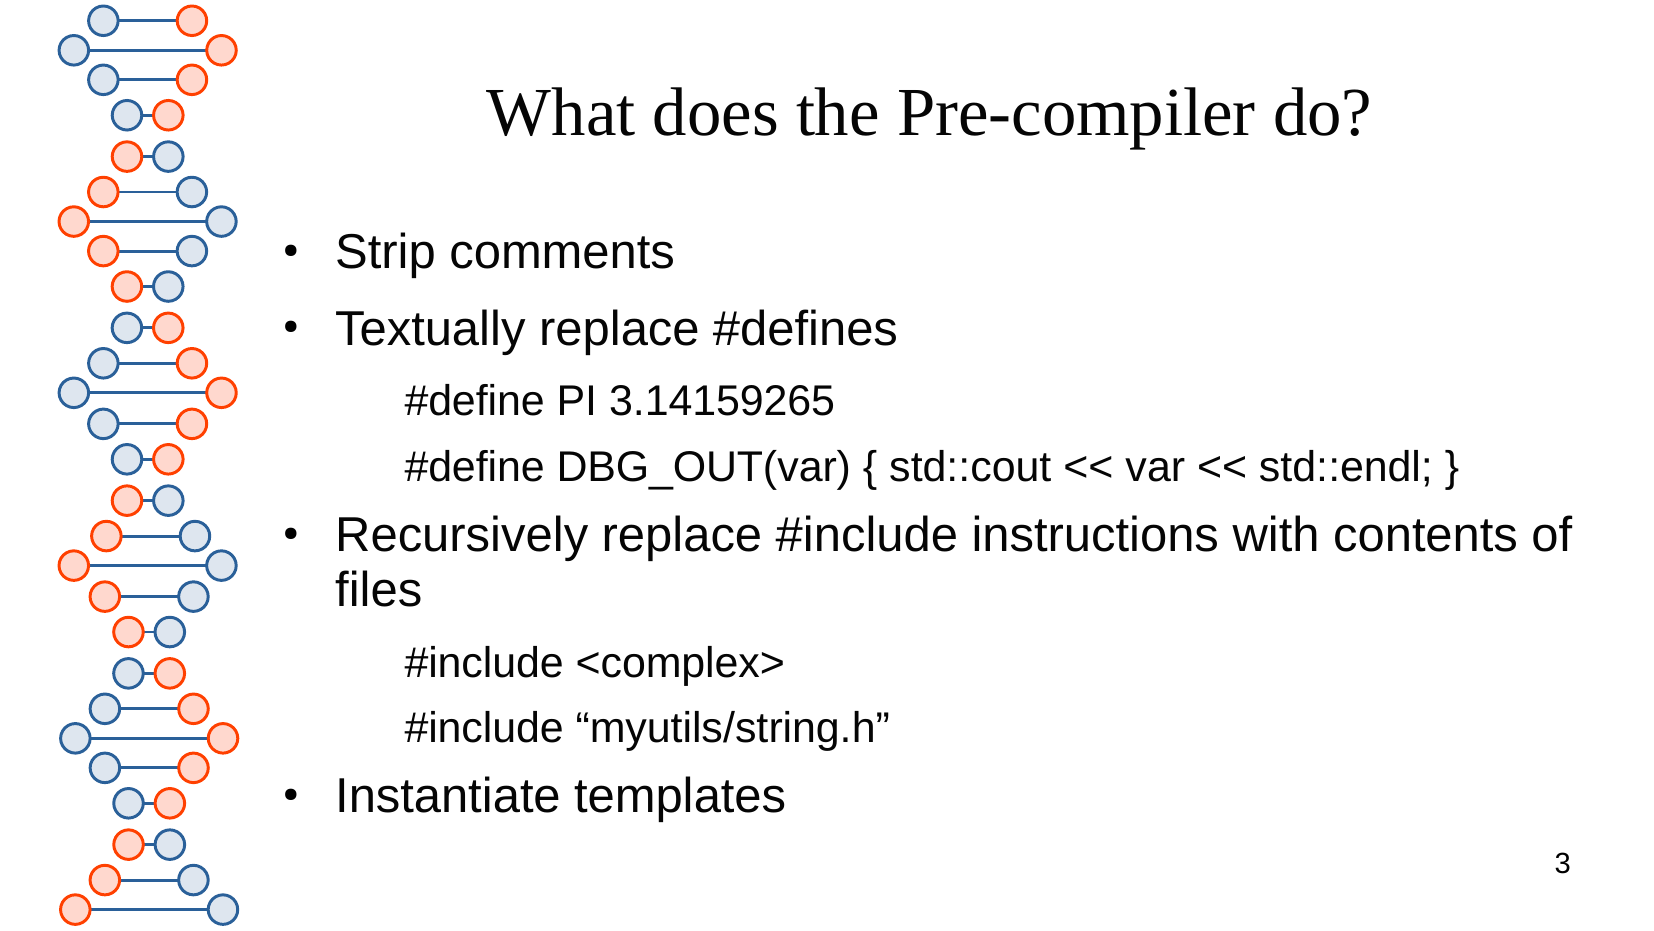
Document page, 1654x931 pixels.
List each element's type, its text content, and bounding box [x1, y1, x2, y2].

list Strip comments Textually replace #defines #define PI 3.14159265 #define DBG_OUT(var) { std::cout << var << std::endl; } Recursively replace #include instructions with contents of files #include <complex> #include “myutils/string.h” Instantiate templates [265, 224, 1595, 827]
title What does the Pre-compiler do? [265, 35, 1595, 189]
